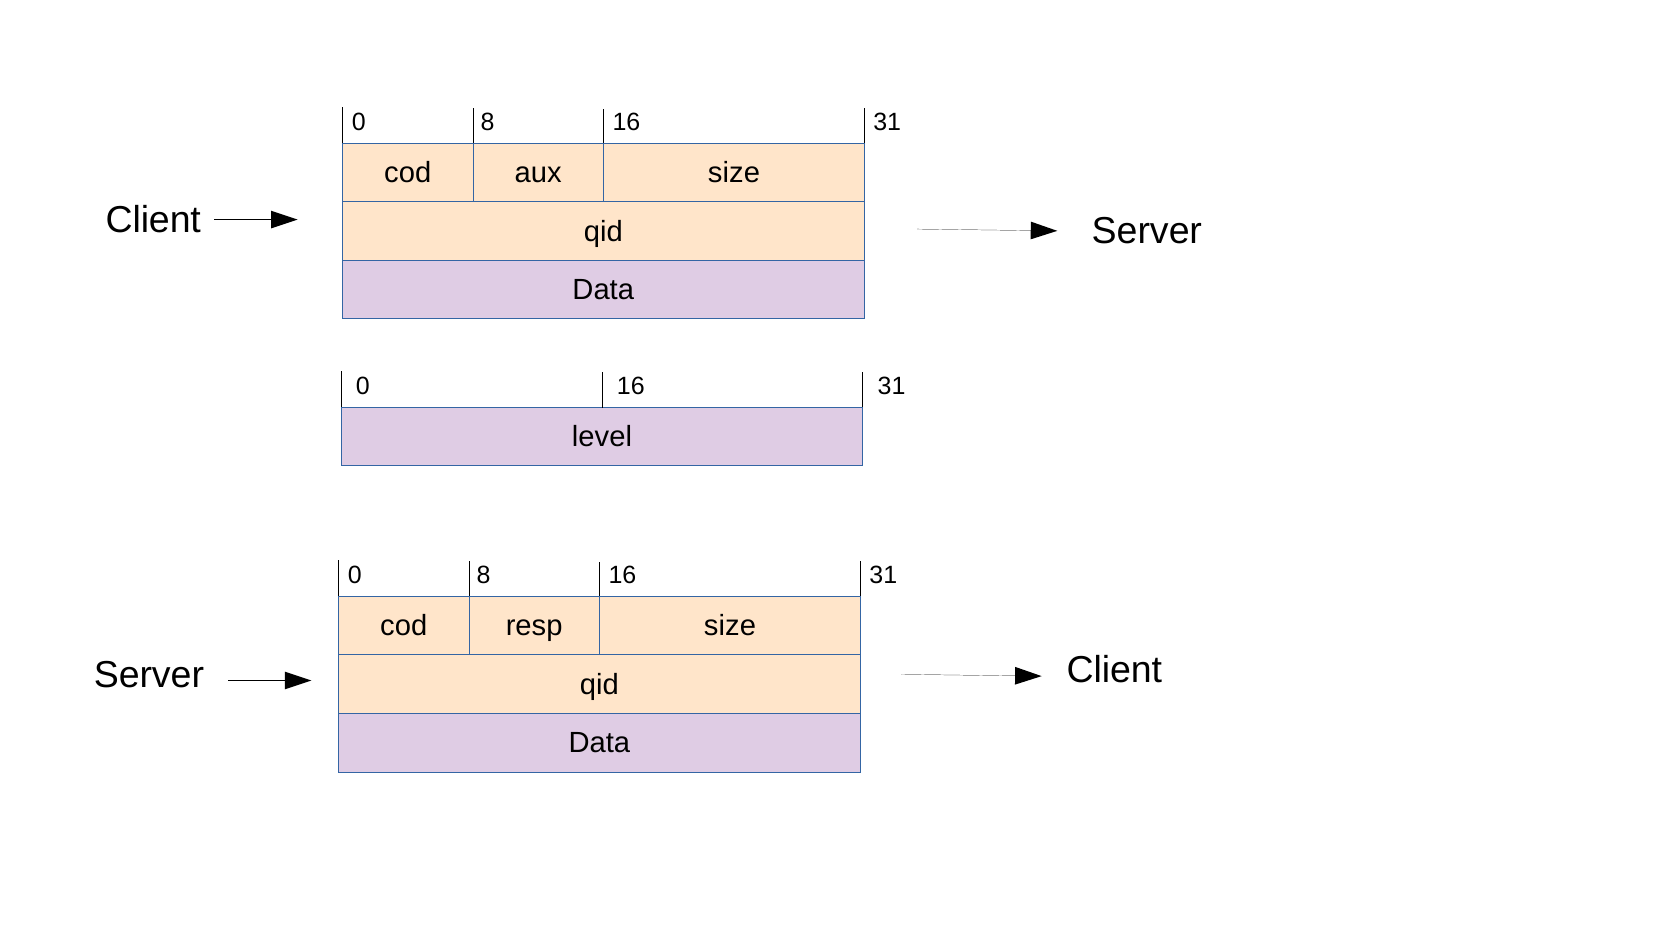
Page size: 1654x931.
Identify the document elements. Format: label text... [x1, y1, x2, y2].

text_box 0 [341, 364, 385, 407]
text_box aux [474, 143, 604, 202]
text_box 8 [465, 100, 510, 143]
text_box 31 [854, 553, 913, 597]
text_box Server [1076, 202, 1217, 260]
text_box Data [338, 713, 861, 773]
text_box size [600, 596, 861, 655]
text_box 31 [858, 100, 917, 144]
text_box 16 [593, 553, 652, 597]
text_box 16 [597, 100, 656, 144]
text_box 0 [333, 553, 377, 597]
text_box Client [1051, 640, 1177, 698]
text_box size [604, 143, 865, 202]
text_box qid [342, 202, 865, 260]
text_box 8 [461, 553, 506, 596]
text_box cod [342, 143, 474, 202]
text_box 0 [337, 100, 381, 144]
text_box Client [90, 191, 216, 249]
text_box level [341, 407, 863, 466]
text_box resp [470, 596, 600, 655]
text_box cod [338, 596, 470, 655]
text_box 16 [602, 364, 660, 408]
text_box Server [78, 645, 219, 703]
text_box qid [338, 655, 861, 713]
text_box 31 [862, 364, 921, 408]
text_box Data [342, 260, 865, 319]
